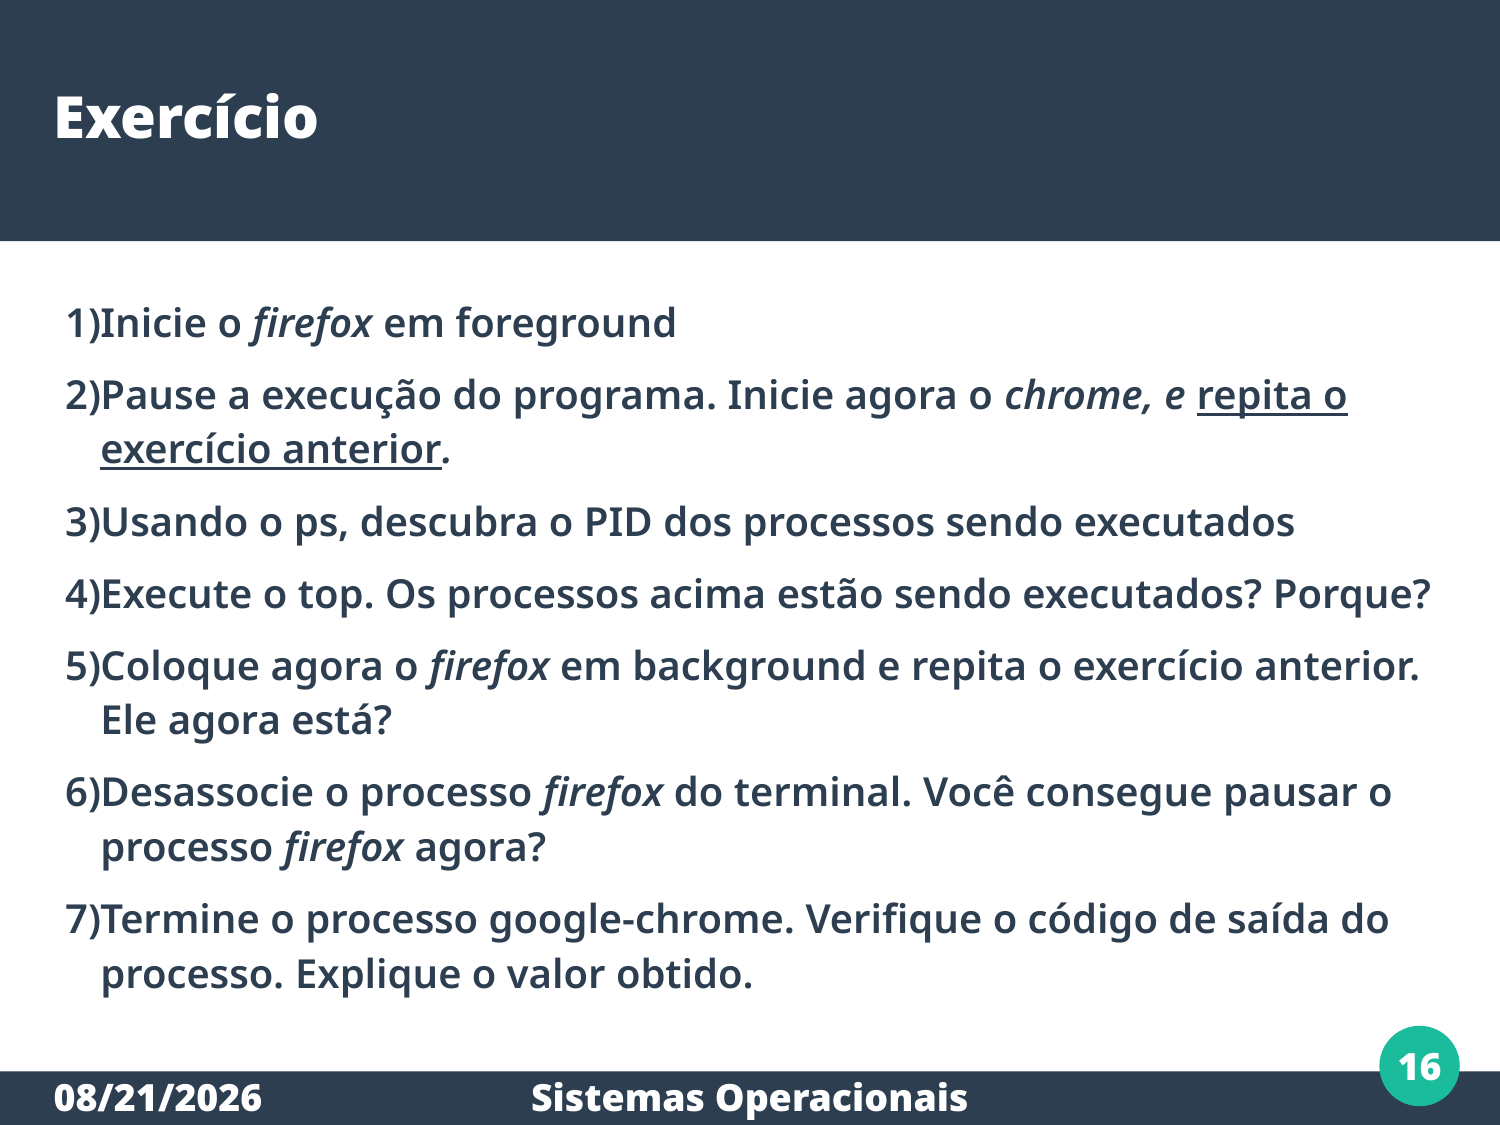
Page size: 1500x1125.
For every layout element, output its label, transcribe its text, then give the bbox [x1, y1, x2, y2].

list Inicie o firefox em foreground Pause a execução do programa. Inicie agora o chrome, e repita o exercício anterior. Usando o ps, descubra o PID dos processos sendo executados Execute o top. Os processos acima estão sendo executados? Porque? Coloque agora o firefox em background e repita o exercício anterior. Ele agora está? Desassocie o processo firefox do terminal. Você consegue pausar o processo firefox agora? Termine o processo google-chrome. Verifique o código de saída do processo. Explique o valor obtido. [53, 294, 1447, 1045]
title Exercício [53, 44, 1447, 188]
